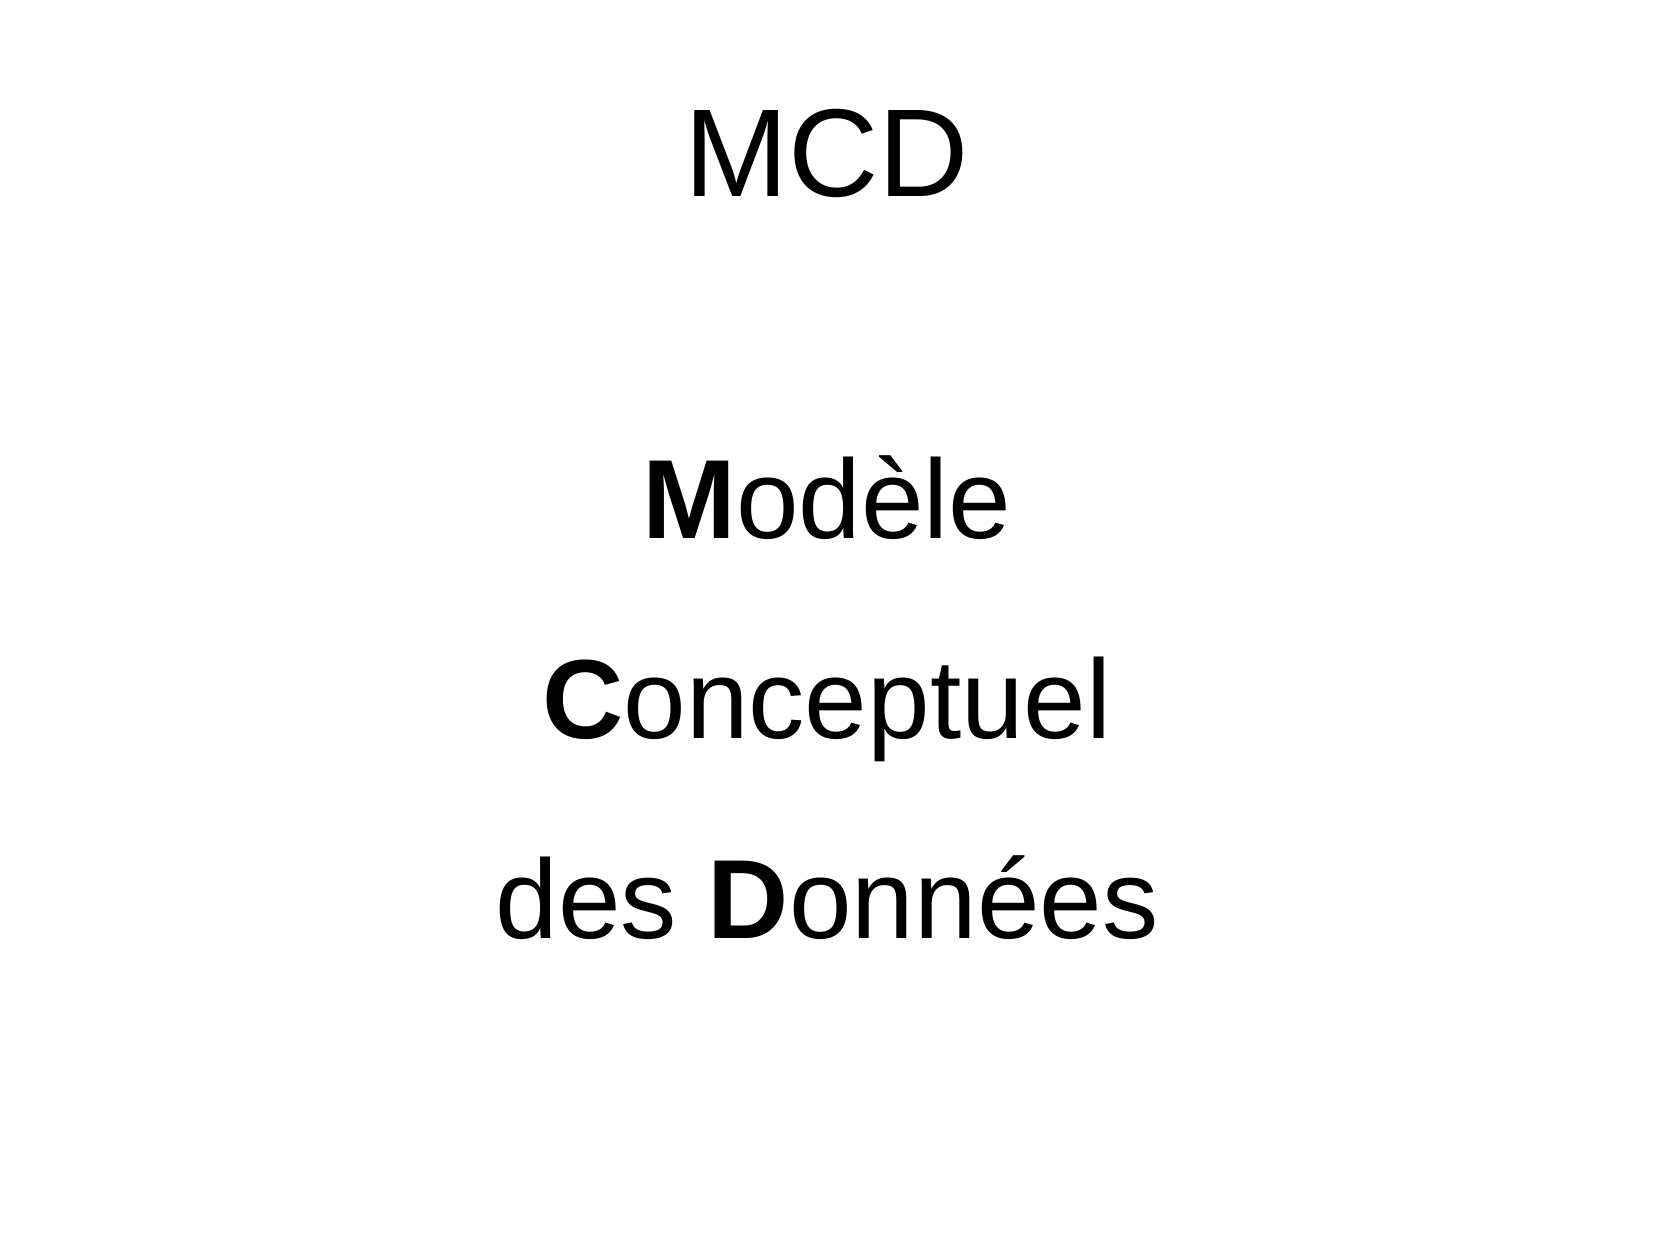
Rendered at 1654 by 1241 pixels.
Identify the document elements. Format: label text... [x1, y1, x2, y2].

subtitle Modèle Conceptuel des Données [82, 290, 1571, 1109]
title MCD [82, 49, 1571, 257]
